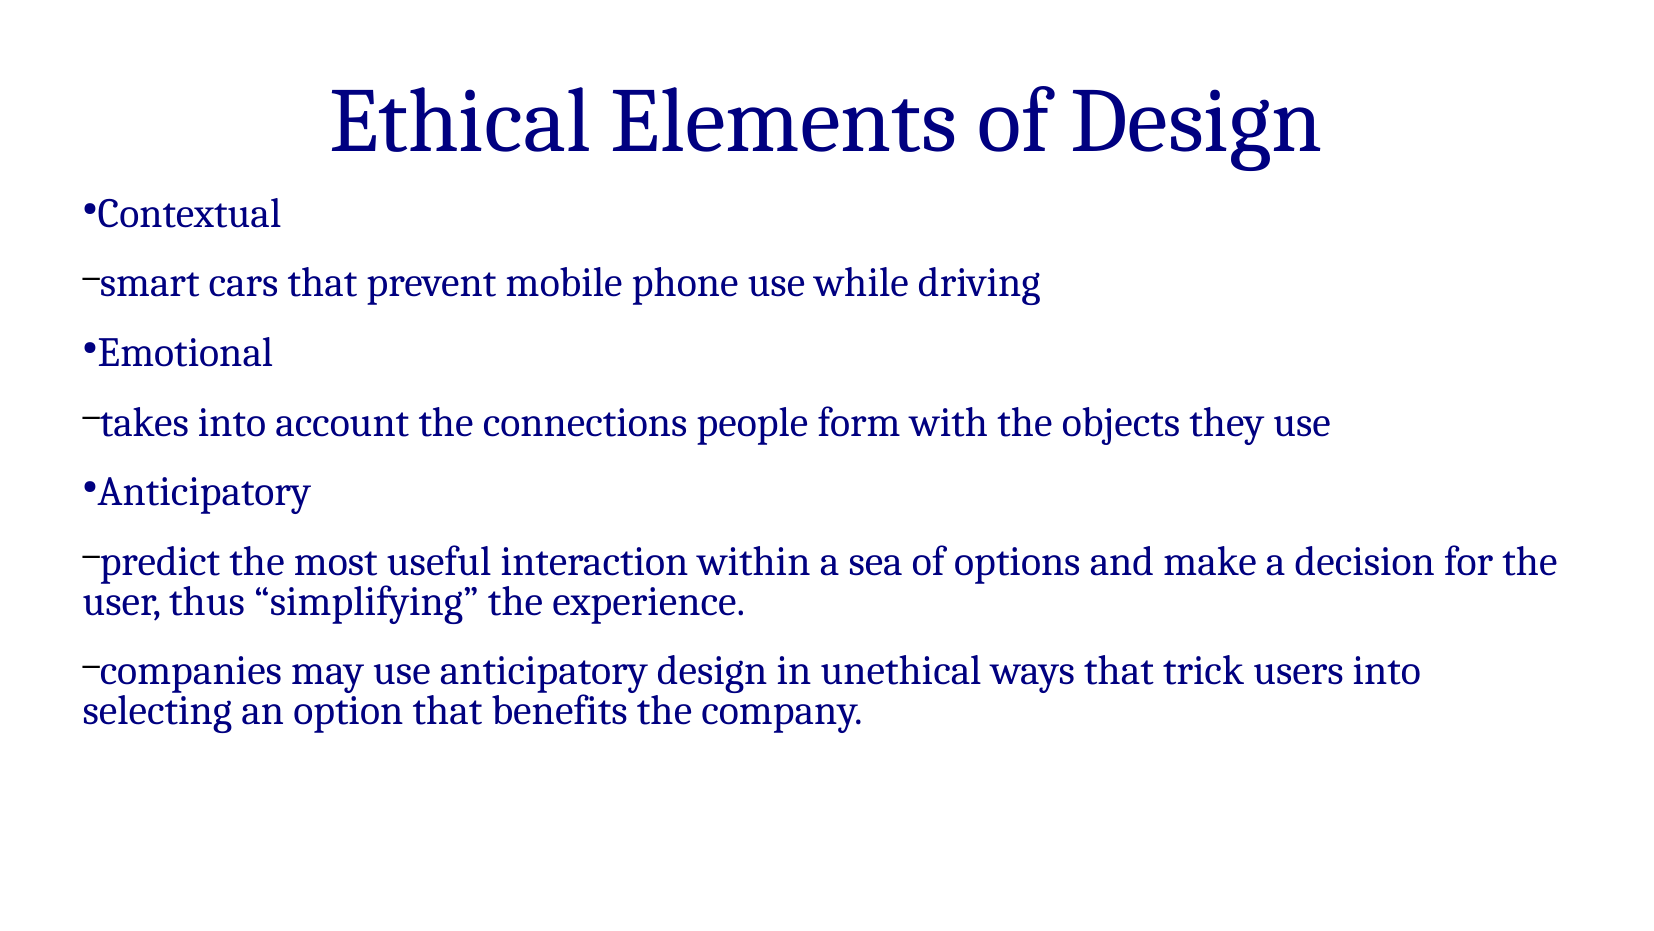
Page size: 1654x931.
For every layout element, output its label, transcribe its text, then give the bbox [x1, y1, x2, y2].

title Ethical Elements of Design [82, 37, 1571, 193]
list Contextual smart cars that prevent mobile phone use while driving Emotional takes into account the connections people form with the objects they use Anticipatory predict the most useful interaction within a sea of options and make a decision for the user, thus “simplifying” the experience. companies may use anticipatory design in unethical ways that trick users into selecting an option that benefits the company. [82, 195, 1571, 735]
